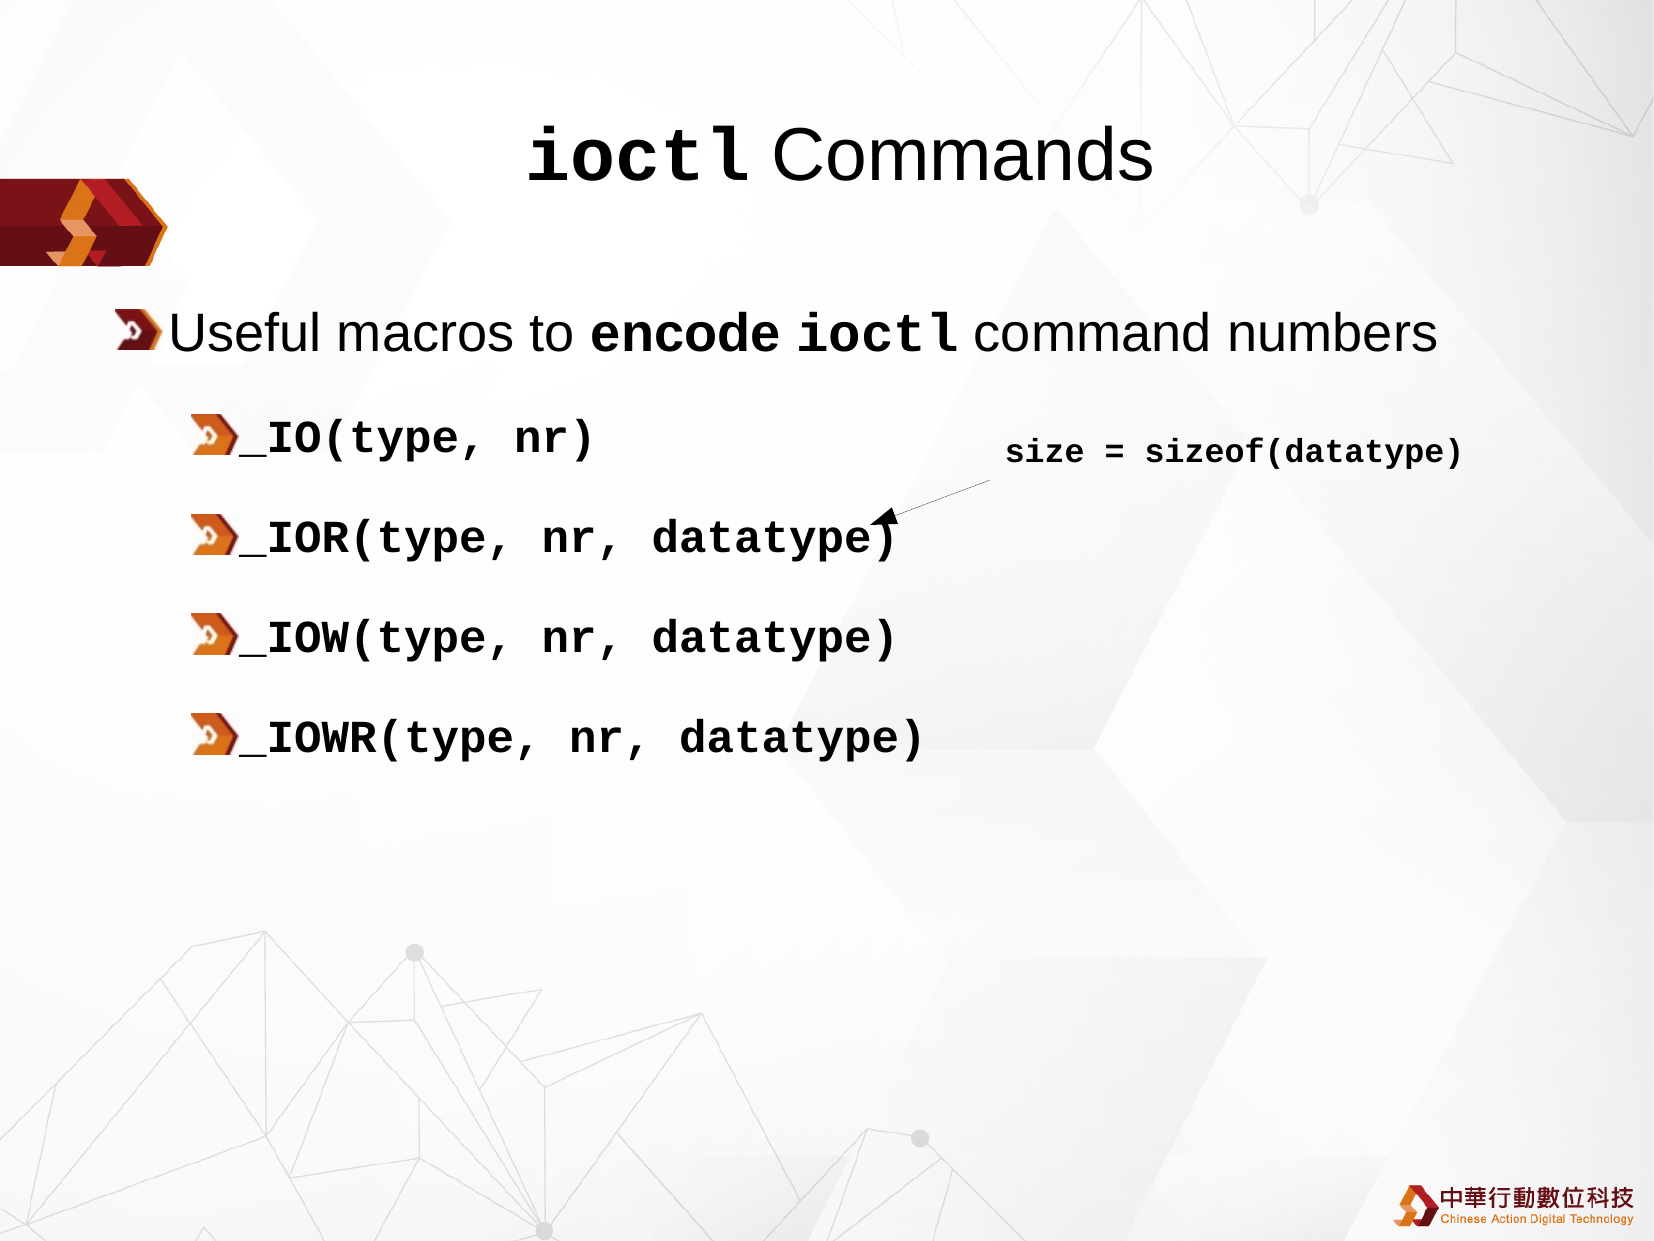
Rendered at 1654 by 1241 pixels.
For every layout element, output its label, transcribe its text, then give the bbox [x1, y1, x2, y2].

picture [0, 0, 1654, 1241]
list Useful macros to encode ioctl command numbers _IO(type, nr) _IOR(type, nr, datatype) _IOW(type, nr, datatype) _IOWR(type, nr, datatype) [82, 289, 1571, 1109]
text_box size = sizeof(datatype) [990, 427, 1480, 481]
title ioctl Commands [82, 97, 1571, 289]
